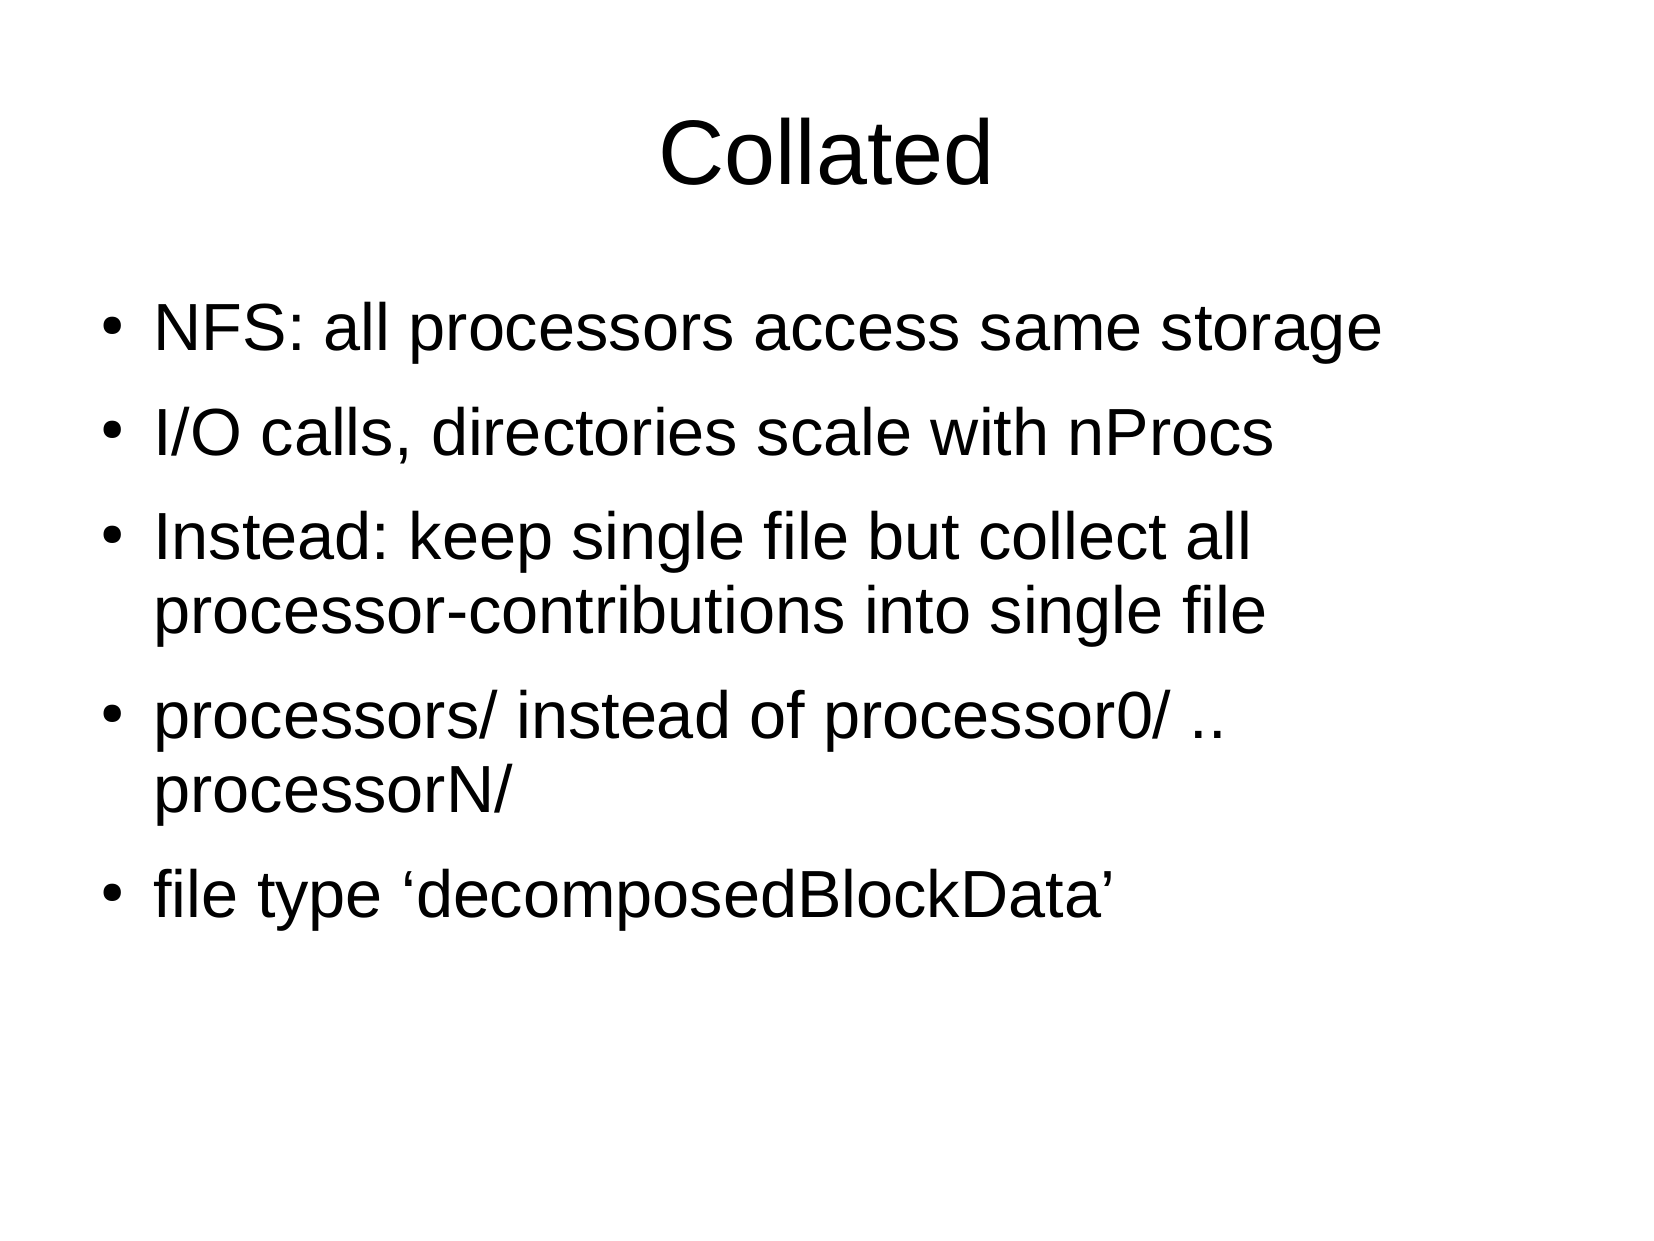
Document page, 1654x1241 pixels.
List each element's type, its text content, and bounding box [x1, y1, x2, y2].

title Collated [82, 49, 1571, 257]
list NFS: all processors access same storage I/O calls, directories scale with nProcs Instead: keep single file but collect all processor-contributions into single file processors/ instead of processor0/ .. processorN/ file type ‘decomposedBlockData’ [82, 290, 1571, 1010]
